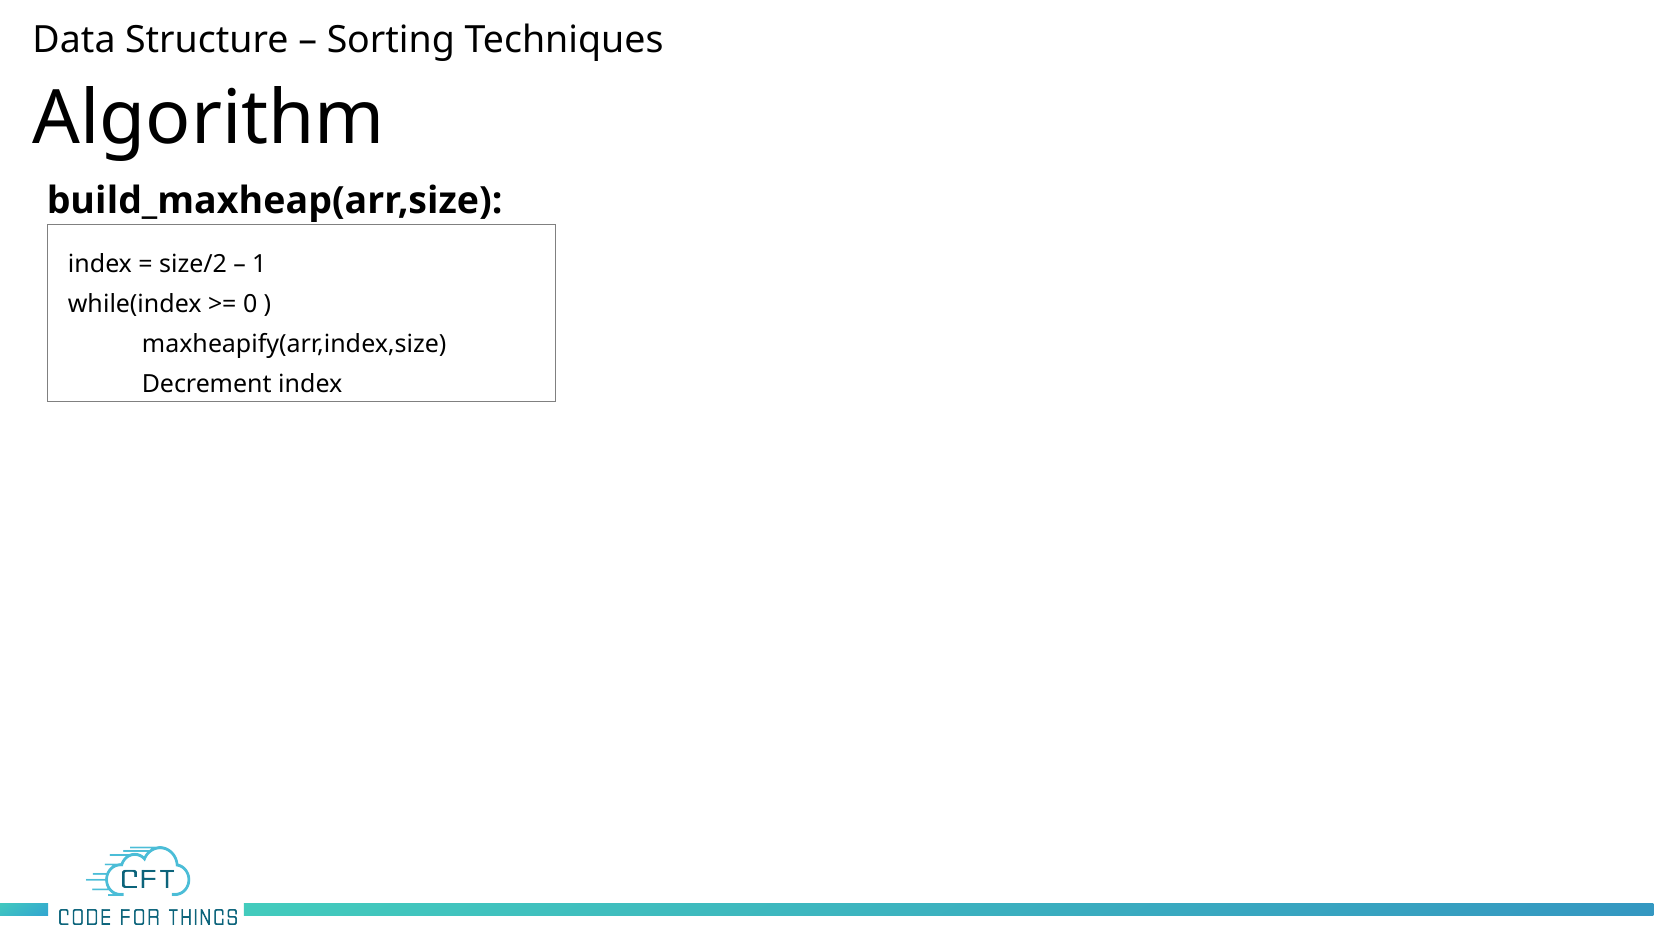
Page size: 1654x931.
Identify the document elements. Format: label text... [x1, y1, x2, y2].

text_box build_maxheap(arr,size): [32, 165, 650, 225]
title Data Structure – Sorting Techniques Algorithm [32, 12, 1184, 166]
text_box index = size/2 – 1 while(index >= 0 ) maxheapify(arr,index,size) Decrement index [53, 238, 508, 402]
text_box [47, 224, 556, 402]
picture [59, 846, 237, 925]
